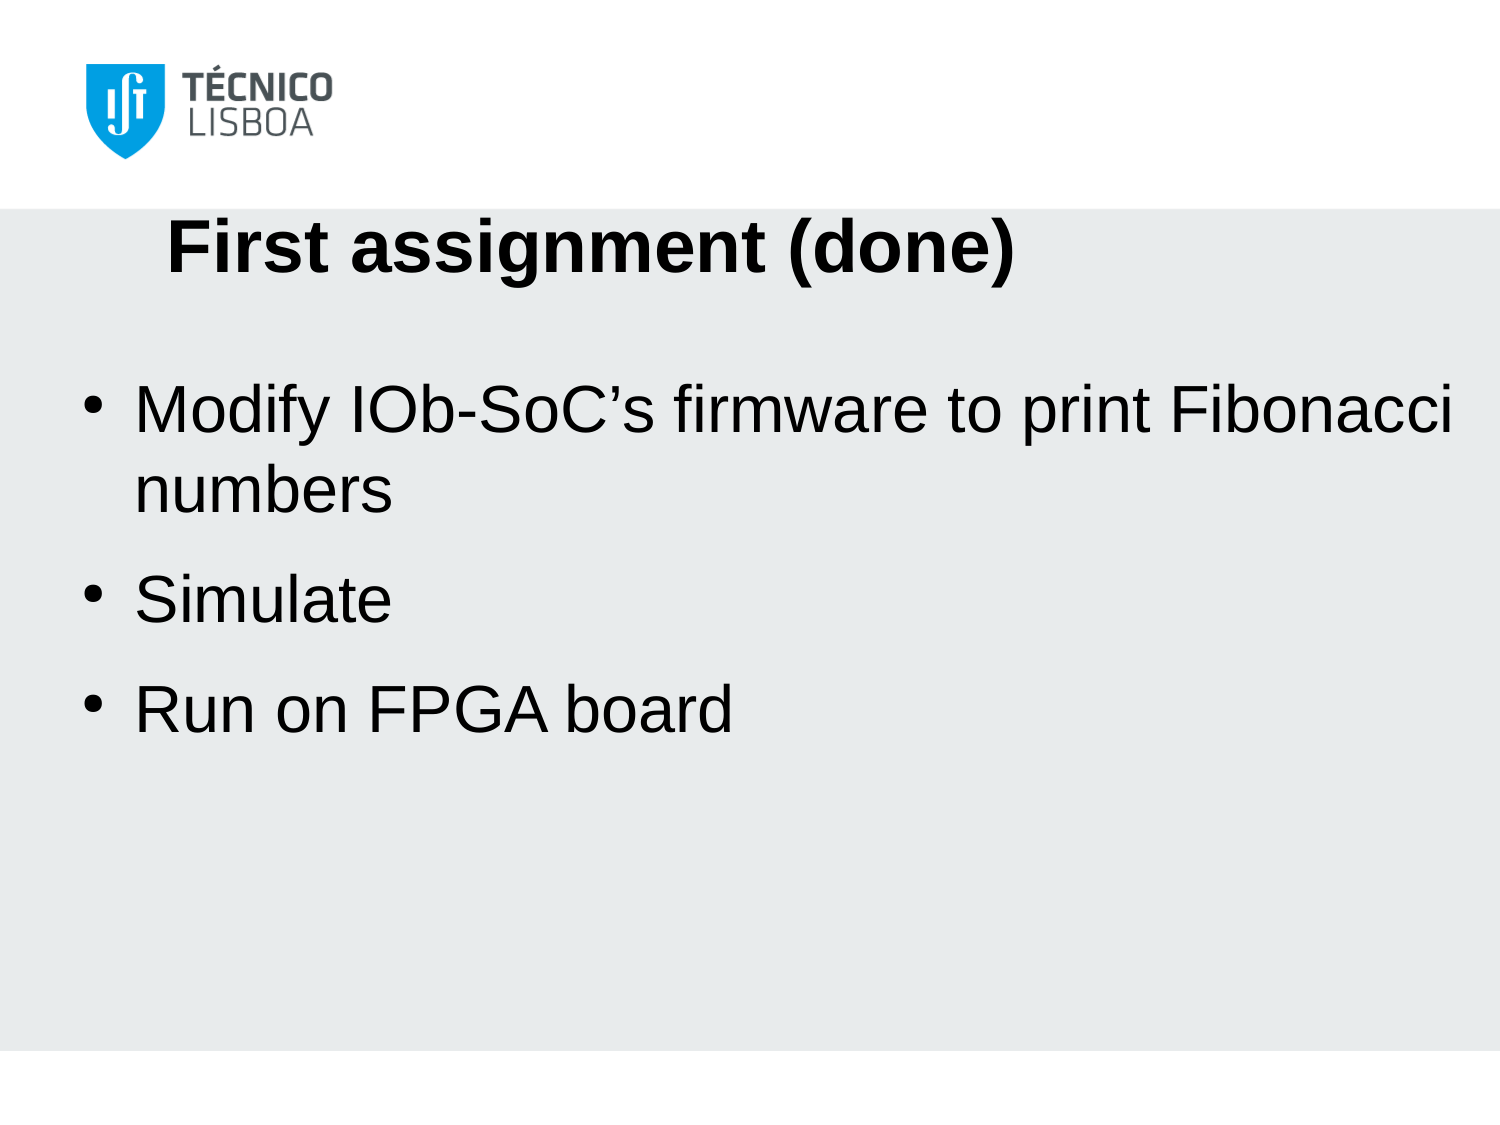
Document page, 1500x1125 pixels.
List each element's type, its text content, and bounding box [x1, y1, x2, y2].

title First assignment (done) [151, 171, 1408, 314]
list Modify IOb-SoC’s firmware to print Fibonacci numbers Simulate Run on FPGA board [63, 366, 1477, 1028]
picture [0, 0, 1500, 1125]
